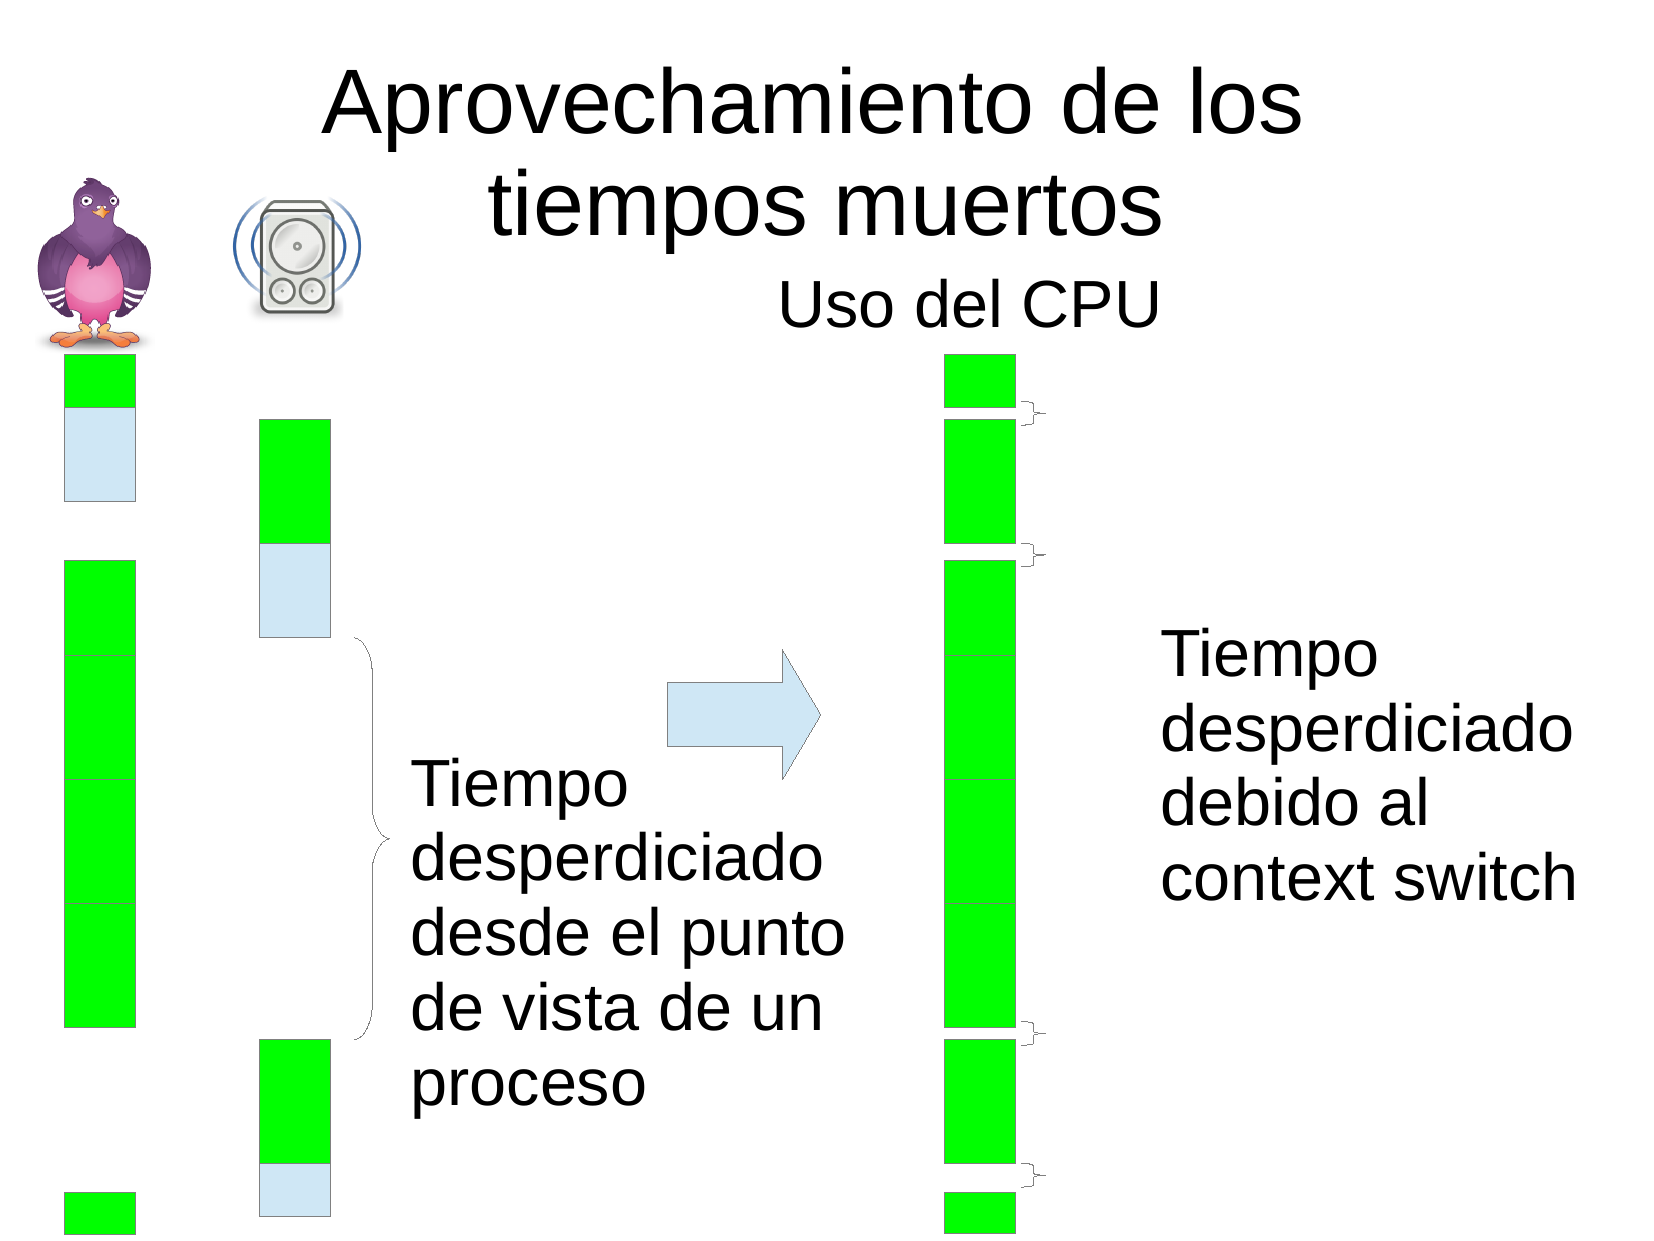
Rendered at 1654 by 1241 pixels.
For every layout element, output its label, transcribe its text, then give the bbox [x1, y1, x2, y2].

text_box [944, 560, 1016, 1028]
text_box Uso del CPU [762, 259, 1259, 350]
text_box [944, 1039, 1016, 1164]
text_box [259, 1039, 331, 1217]
title Aprovechamiento de los tiempos muertos [82, 49, 1571, 257]
text_box [944, 354, 1016, 408]
text_box [259, 419, 331, 638]
text_box [64, 1192, 136, 1235]
text_box [667, 649, 821, 738]
picture [224, 257, 367, 331]
text_box Tiempo desperdiciado desde el punto de vista de un proceso [395, 738, 869, 1127]
text_box [944, 1192, 1016, 1234]
text_box [64, 354, 136, 502]
picture [35, 177, 155, 354]
text_box Tiempo desperdiciado debido al context switch [1145, 608, 1607, 923]
text_box [64, 560, 136, 1028]
text_box [944, 419, 1016, 544]
